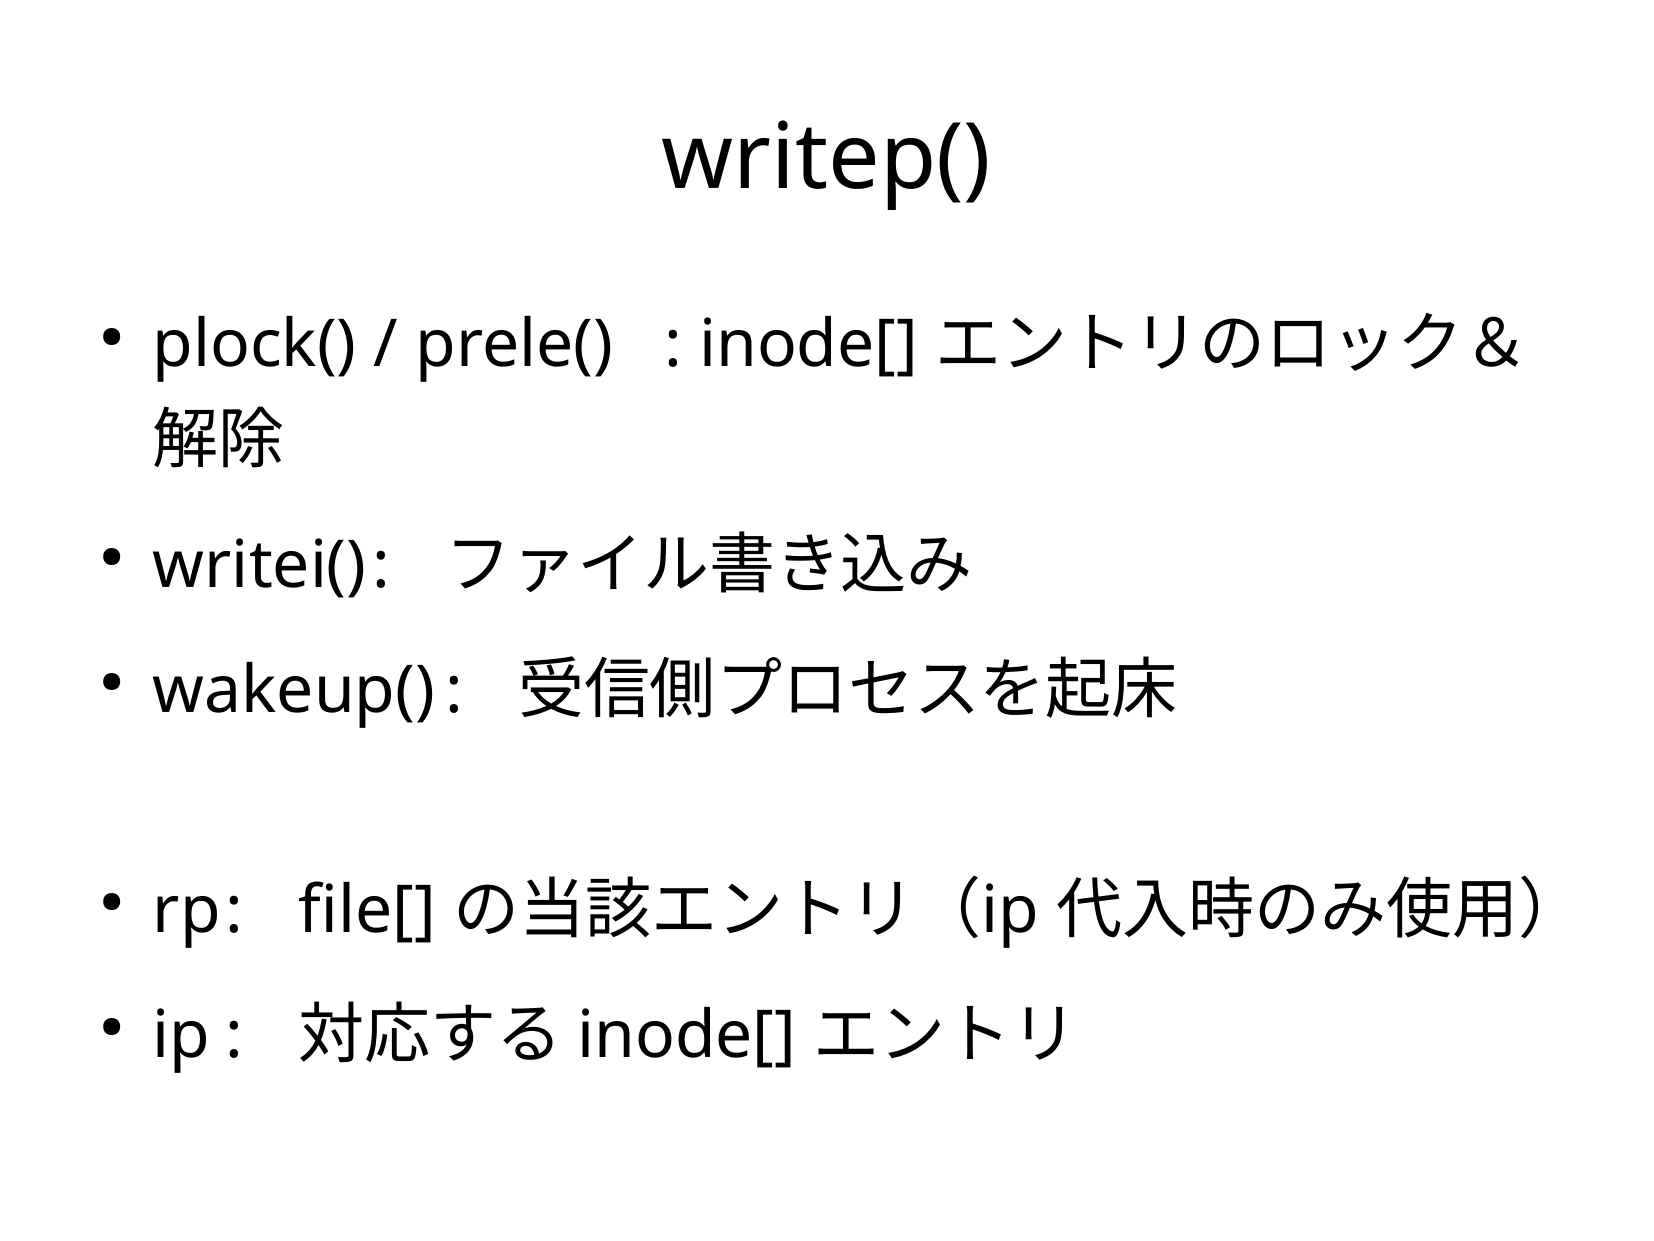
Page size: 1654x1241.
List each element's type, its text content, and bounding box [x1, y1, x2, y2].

list plock() / prele() : inode[] エントリのロック＆解除 writei() : ファイル書き込み wakeup() : 受信側プロセスを起床 rp : file[] の当該エントリ（ip 代入時のみ使用） ip : 対応する inode[] エントリ [82, 290, 1585, 1170]
title writep() [82, 49, 1571, 257]
